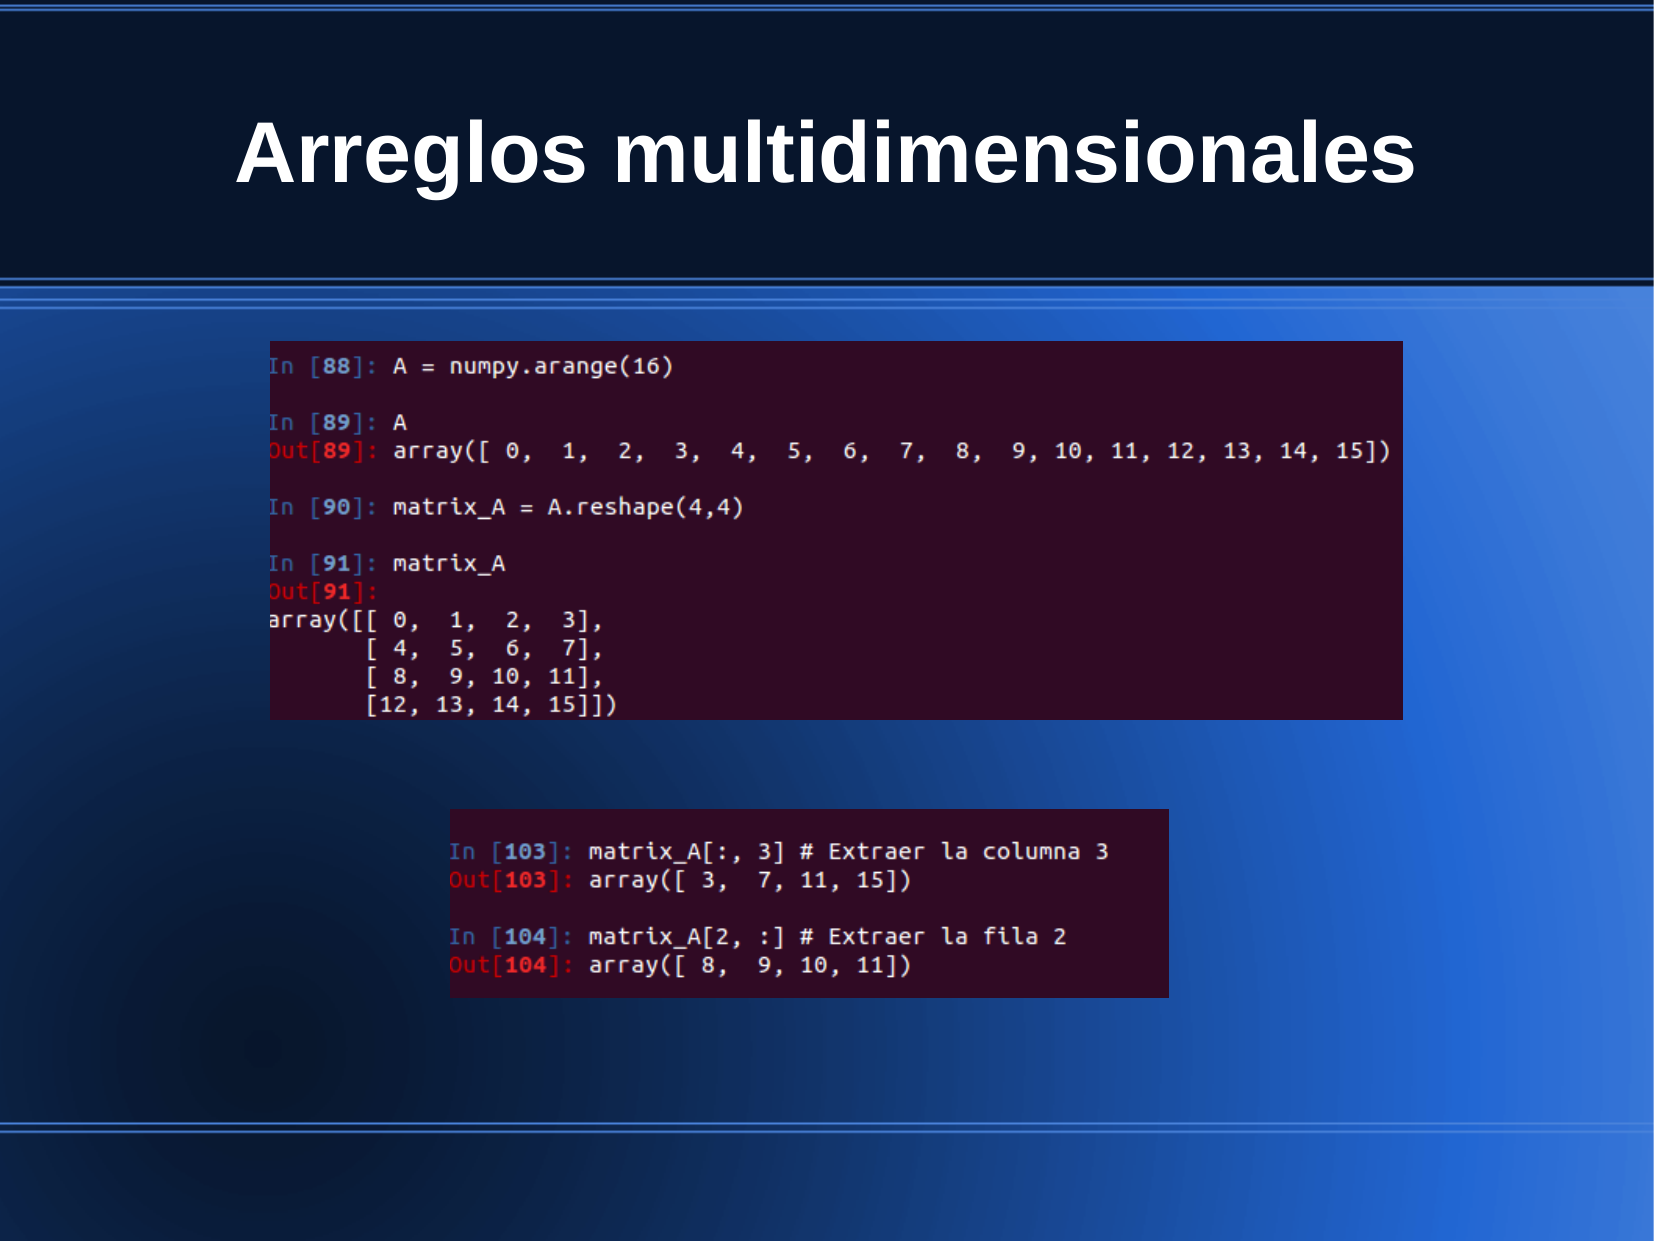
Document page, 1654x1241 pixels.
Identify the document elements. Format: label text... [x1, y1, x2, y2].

title Arreglos multidimensionales [82, 49, 1571, 257]
picture [0, 0, 1654, 1241]
